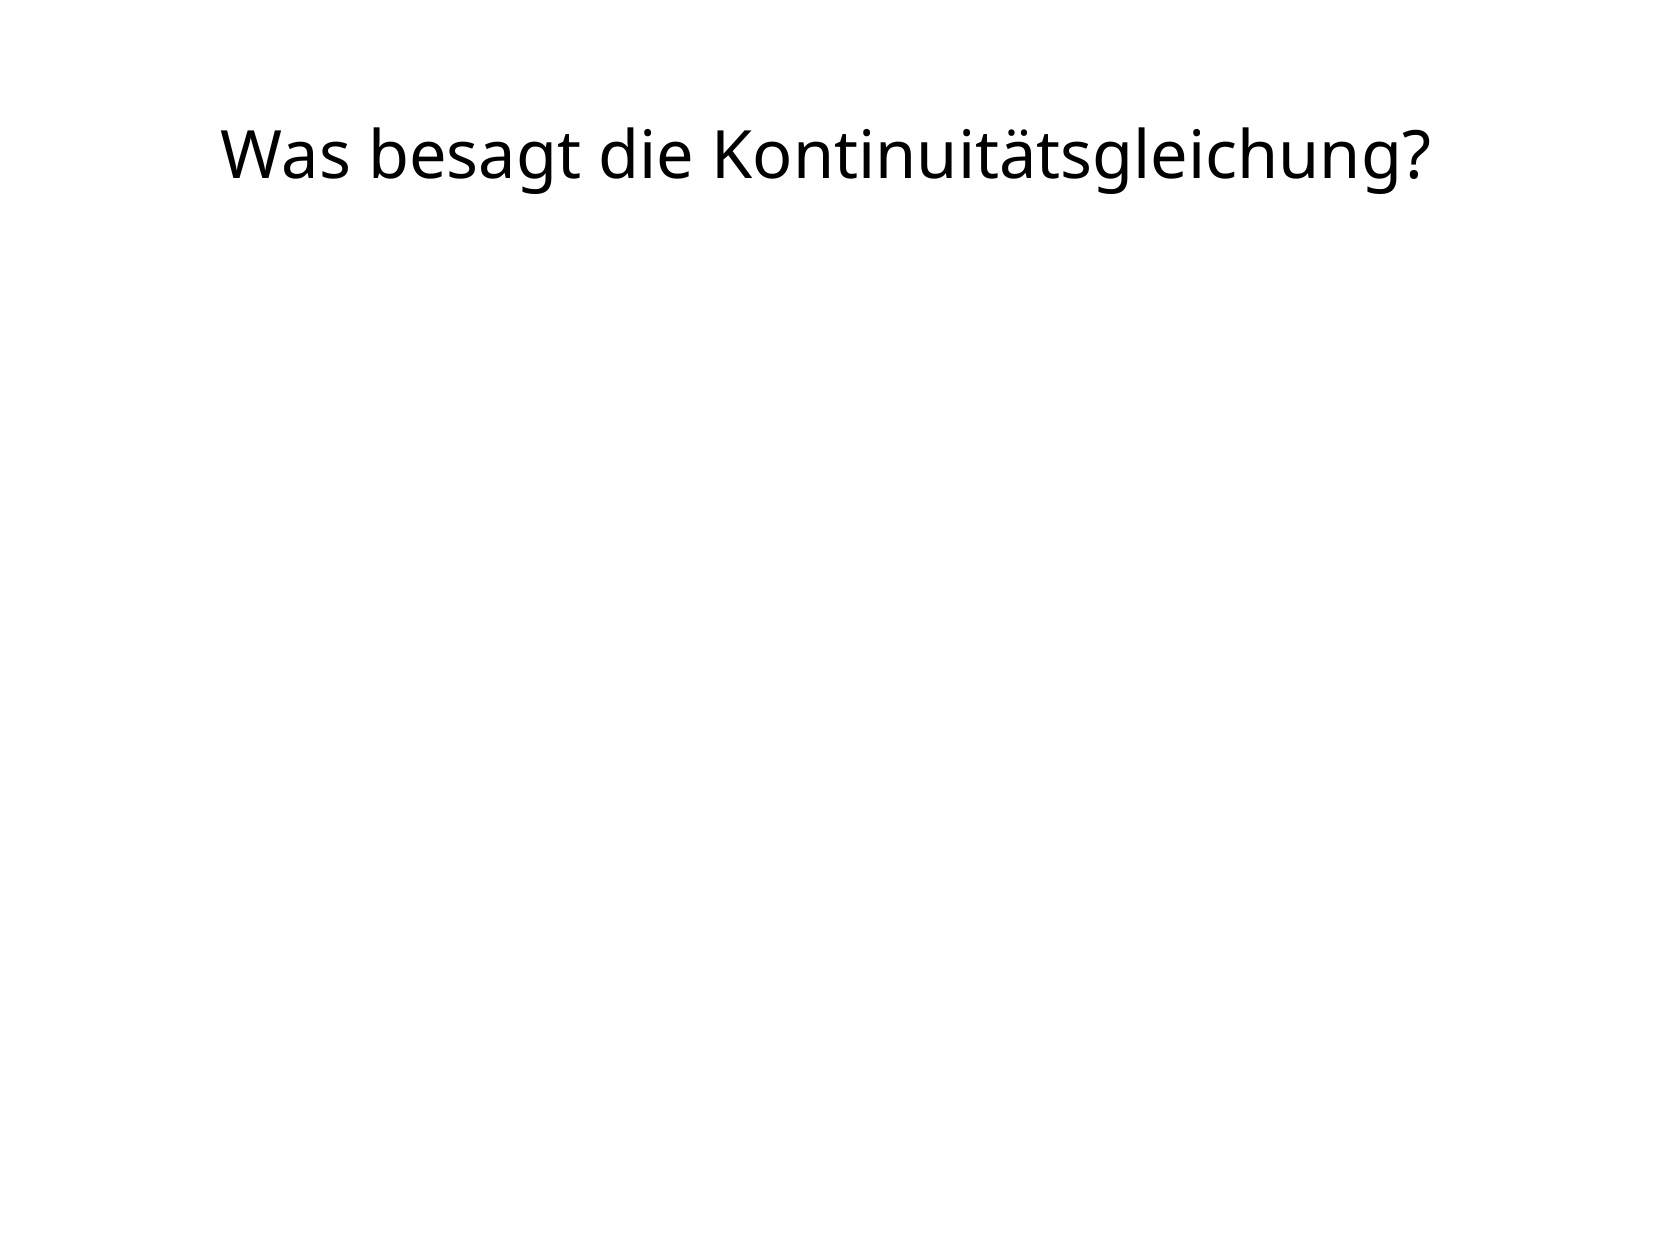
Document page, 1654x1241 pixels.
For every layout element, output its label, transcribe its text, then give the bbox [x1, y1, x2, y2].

title Was besagt die Kontinuitätsgleichung? [82, 49, 1571, 257]
